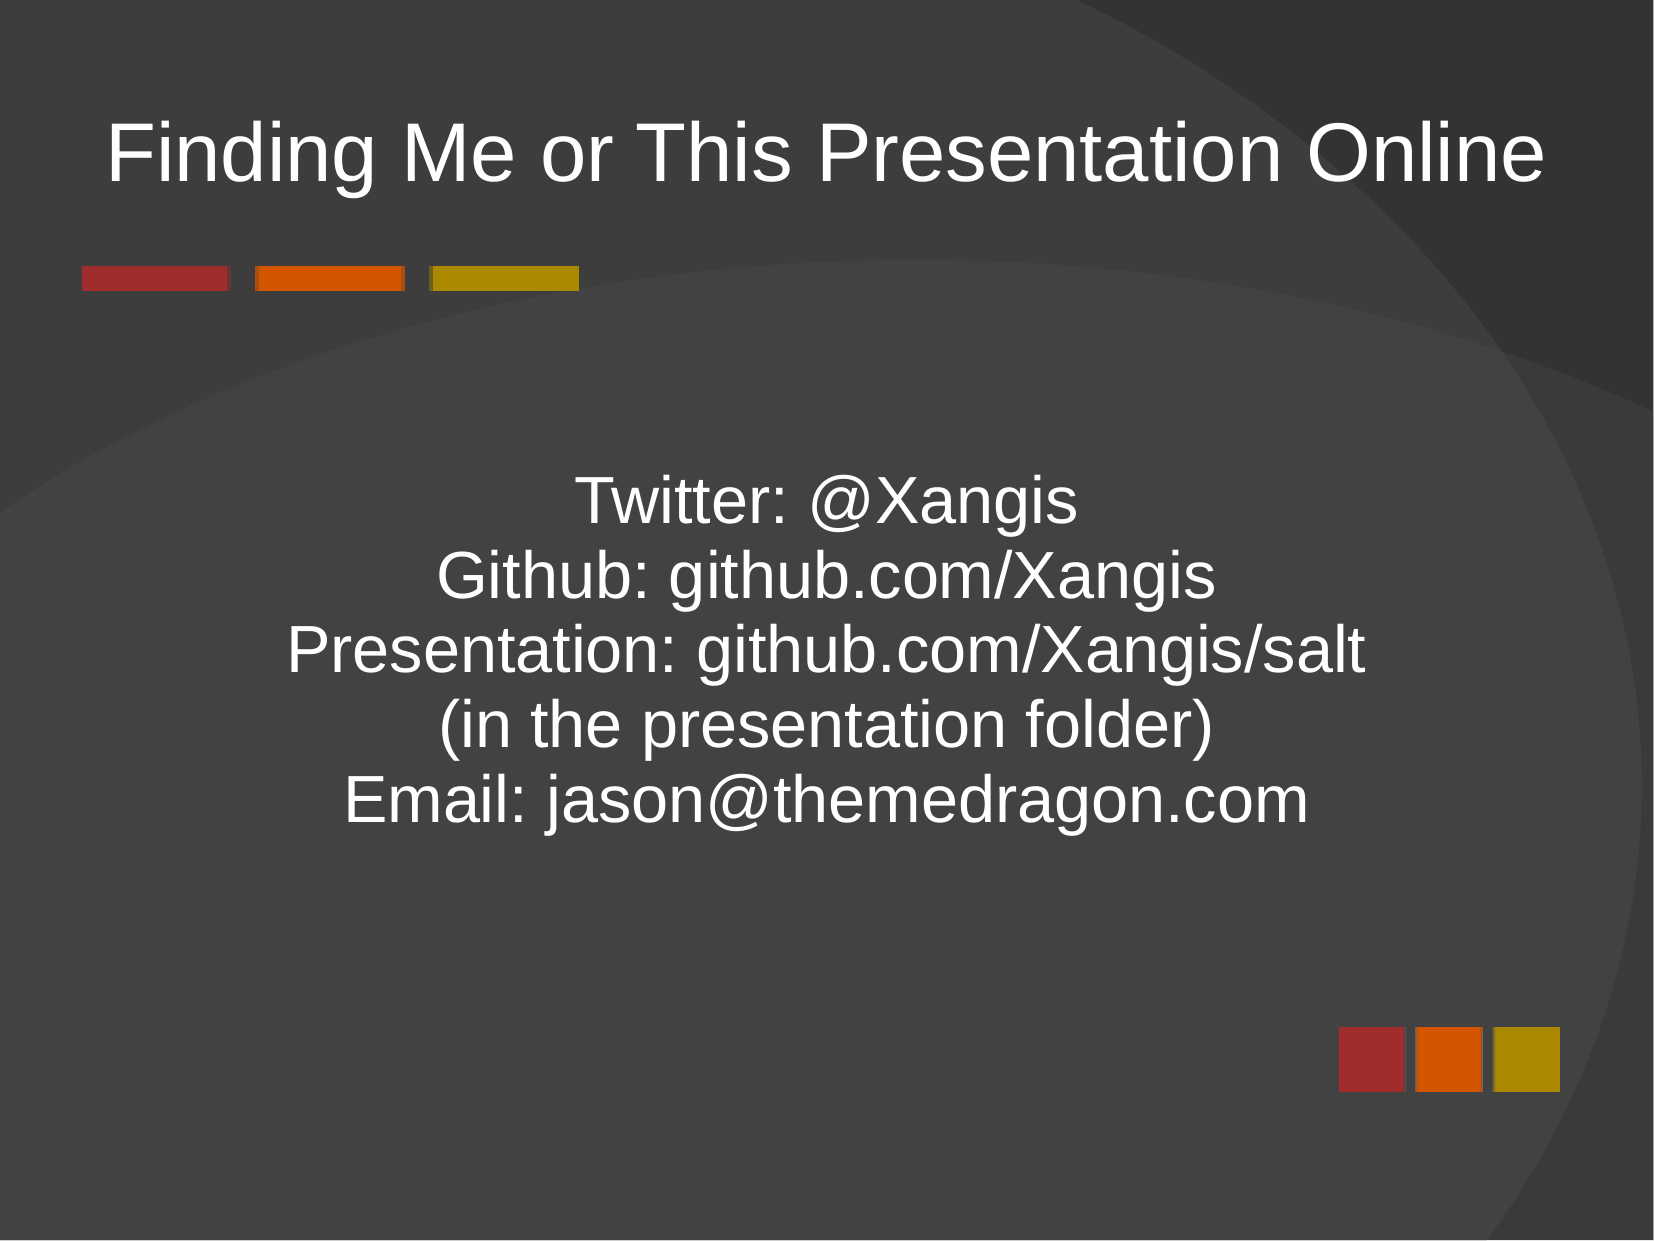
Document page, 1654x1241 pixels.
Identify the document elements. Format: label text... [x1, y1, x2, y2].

picture [82, 266, 579, 290]
title Finding Me or This Presentation Online [82, 49, 1571, 257]
picture [1339, 1027, 1560, 1092]
subtitle Twitter: @Xangis Github: github.com/Xangis Presentation: github.com/Xangis/salt (in the presentation folder) Email: jason@themedragon.com [82, 290, 1571, 1010]
